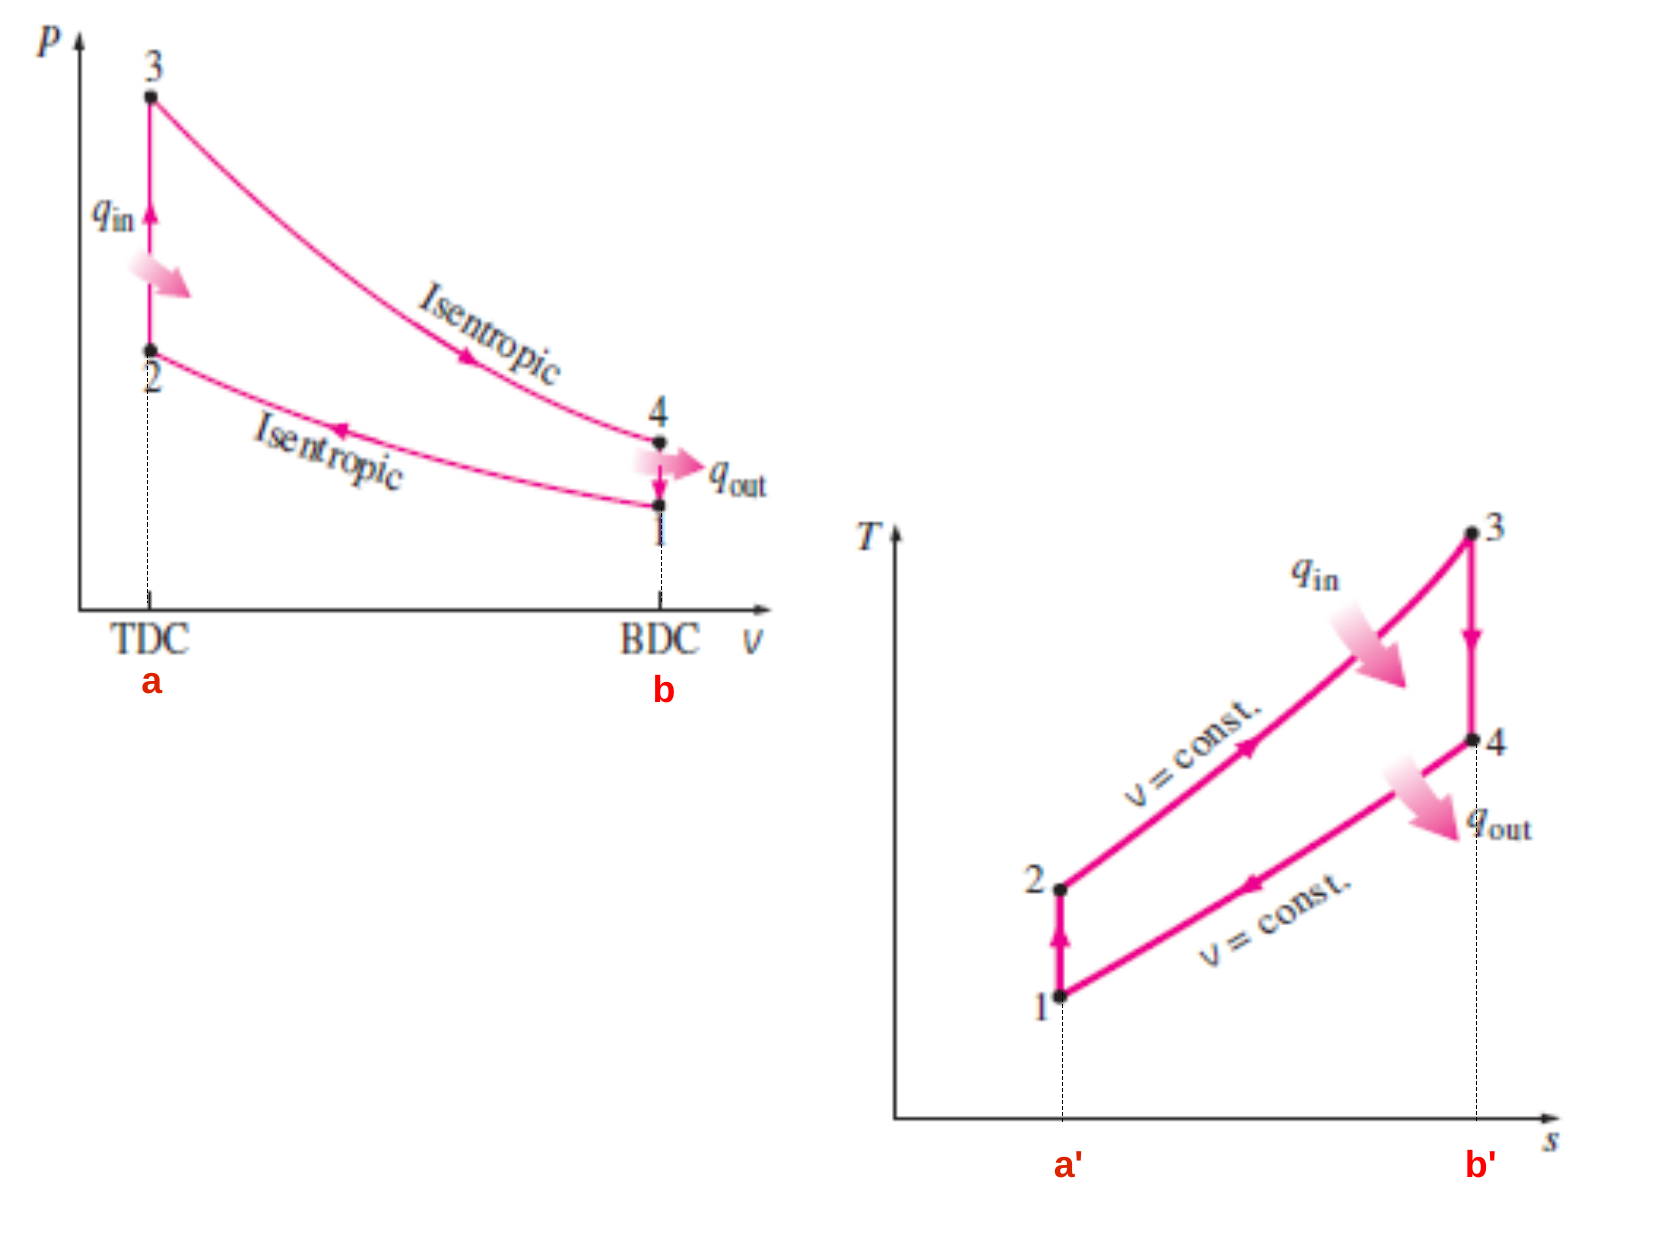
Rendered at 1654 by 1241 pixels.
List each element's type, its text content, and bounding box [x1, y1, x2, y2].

text_box b' [1450, 1136, 1512, 1193]
text_box a' [1039, 1136, 1099, 1193]
picture [0, 0, 1642, 1193]
text_box a [126, 651, 178, 709]
text_box b [637, 661, 691, 719]
